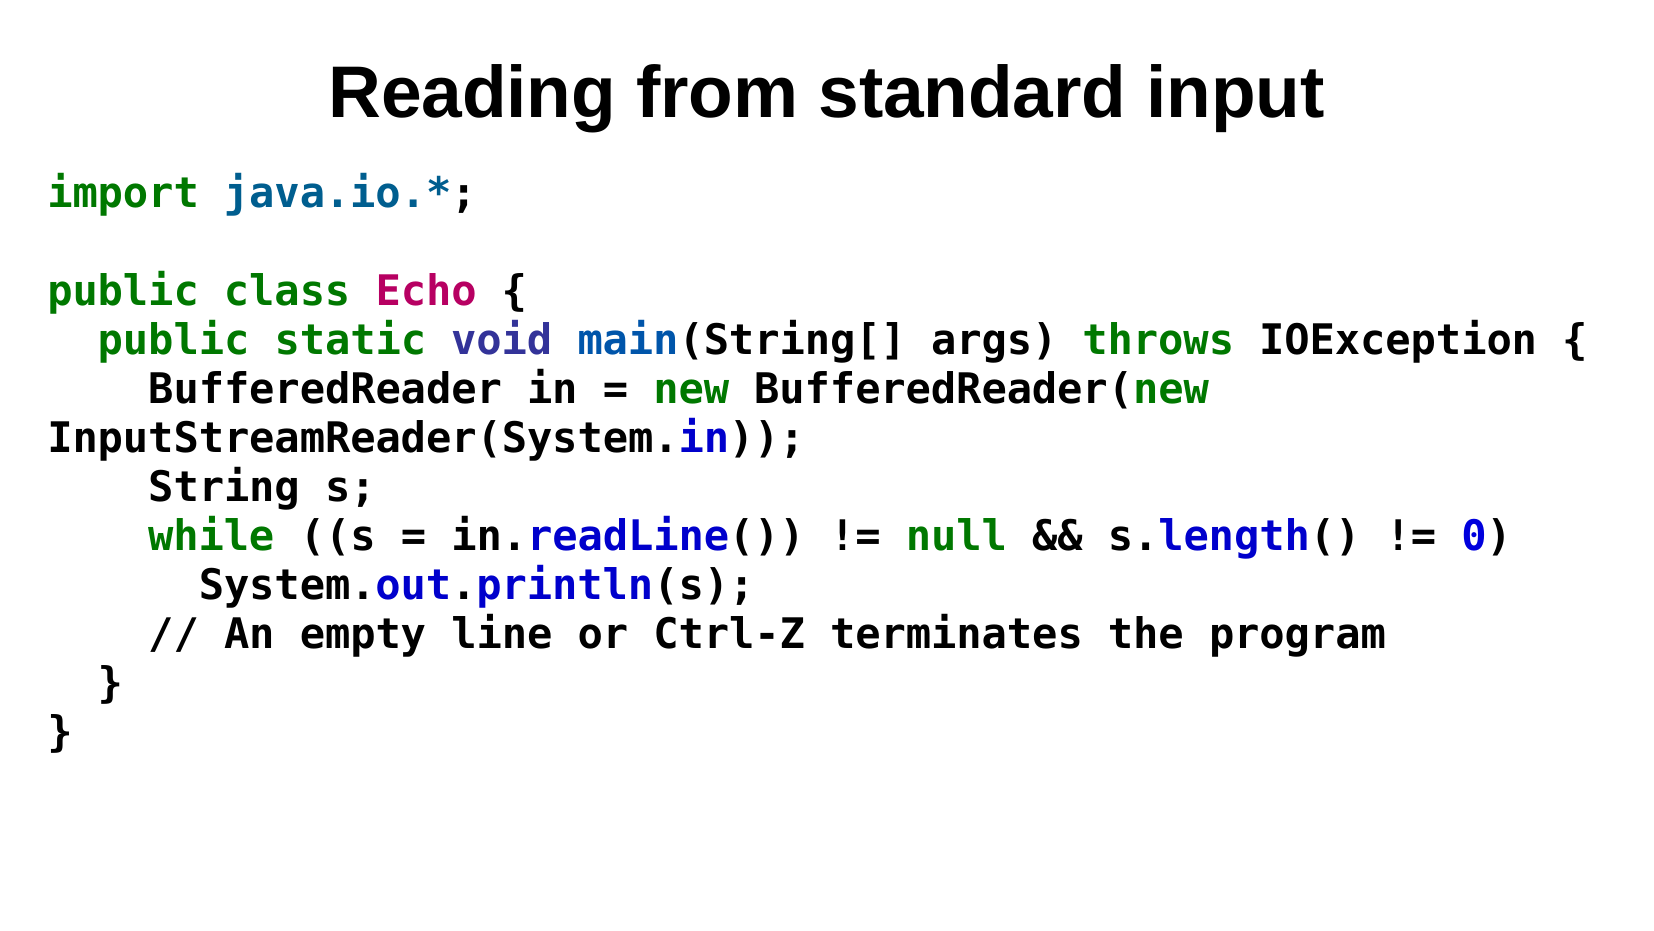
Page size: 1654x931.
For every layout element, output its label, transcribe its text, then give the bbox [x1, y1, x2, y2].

title Reading from standard input [82, 37, 1571, 147]
list import java.io.*; public class Echo { public static void main(String[] args) throws IOException { BufferedReader in = new BufferedReader(new InputStreamReader(System.in)); String s; while ((s = in.readLine()) != null && s.length() != 0) System.out.println(s); // An empty line or Ctrl-Z terminates the program } } [47, 168, 1607, 860]
